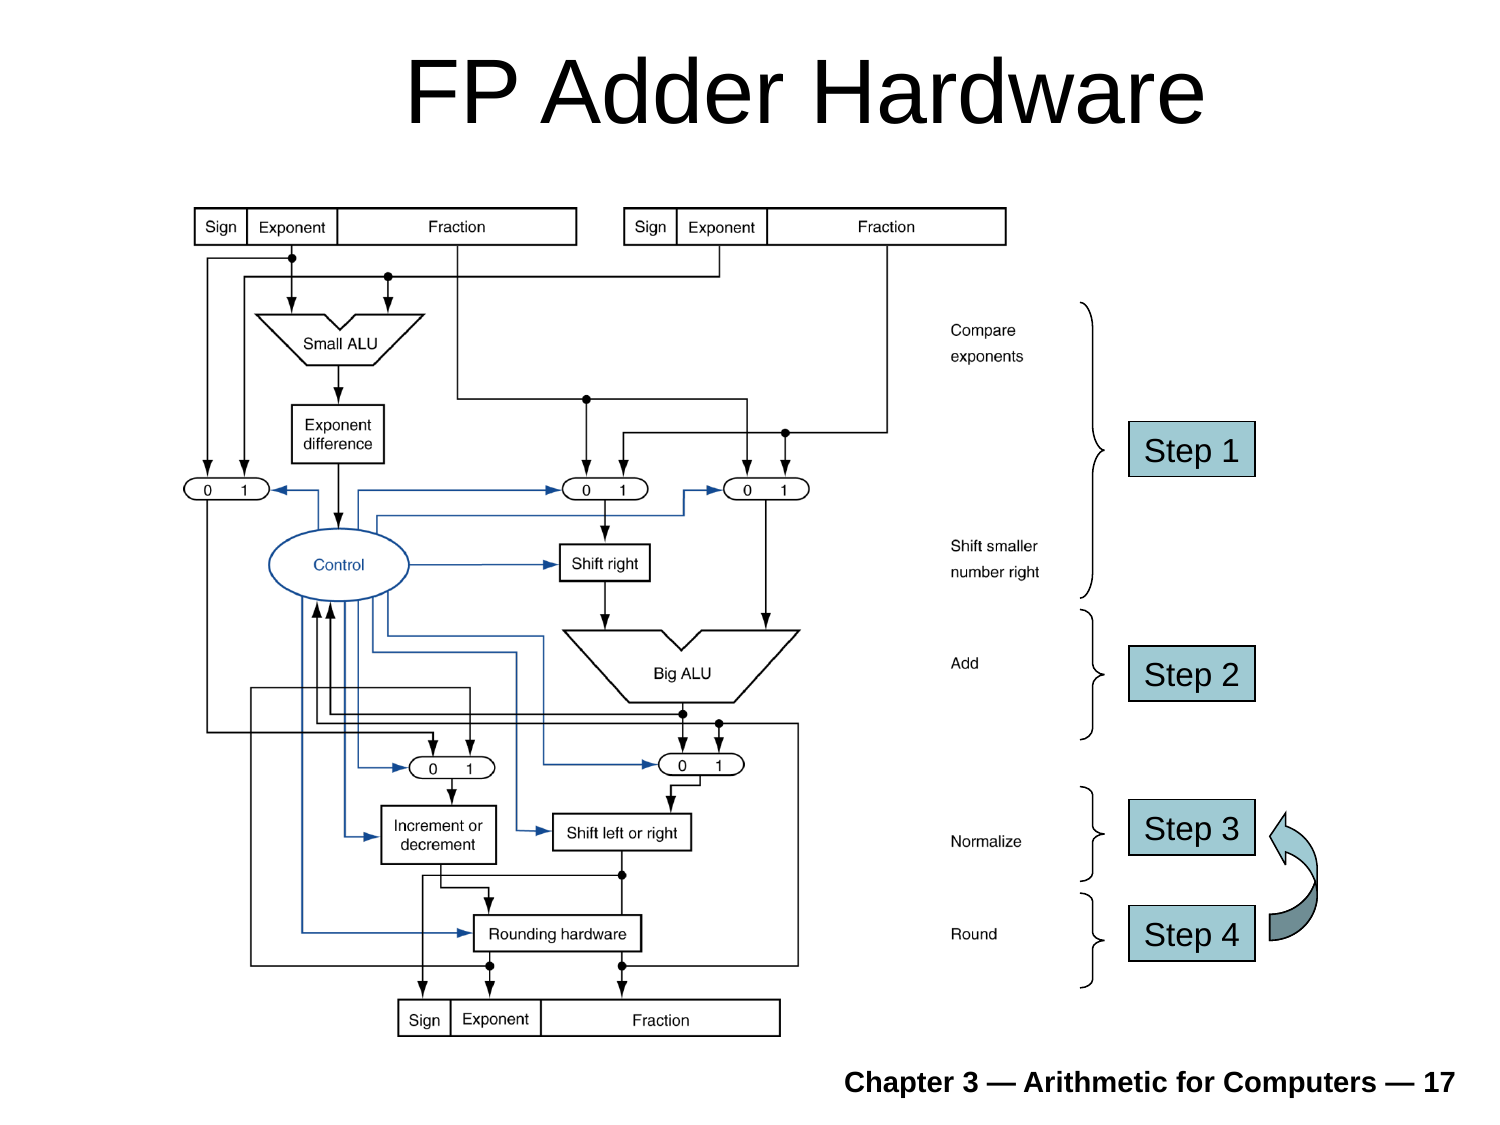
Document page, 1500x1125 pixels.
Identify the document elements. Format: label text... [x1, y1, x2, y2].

text_box Step 1 [1129, 421, 1256, 477]
text_box Step 3 [1129, 799, 1256, 855]
text_box Chapter 3 — Arithmetic for Computers — <number> [277, 1046, 1471, 1106]
picture [183, 207, 1039, 1037]
title FP Adder Hardware [112, 23, 1468, 149]
text_box Step 4 [1129, 905, 1256, 962]
text_box [1269, 812, 1318, 941]
text_box Step 2 [1129, 645, 1256, 702]
